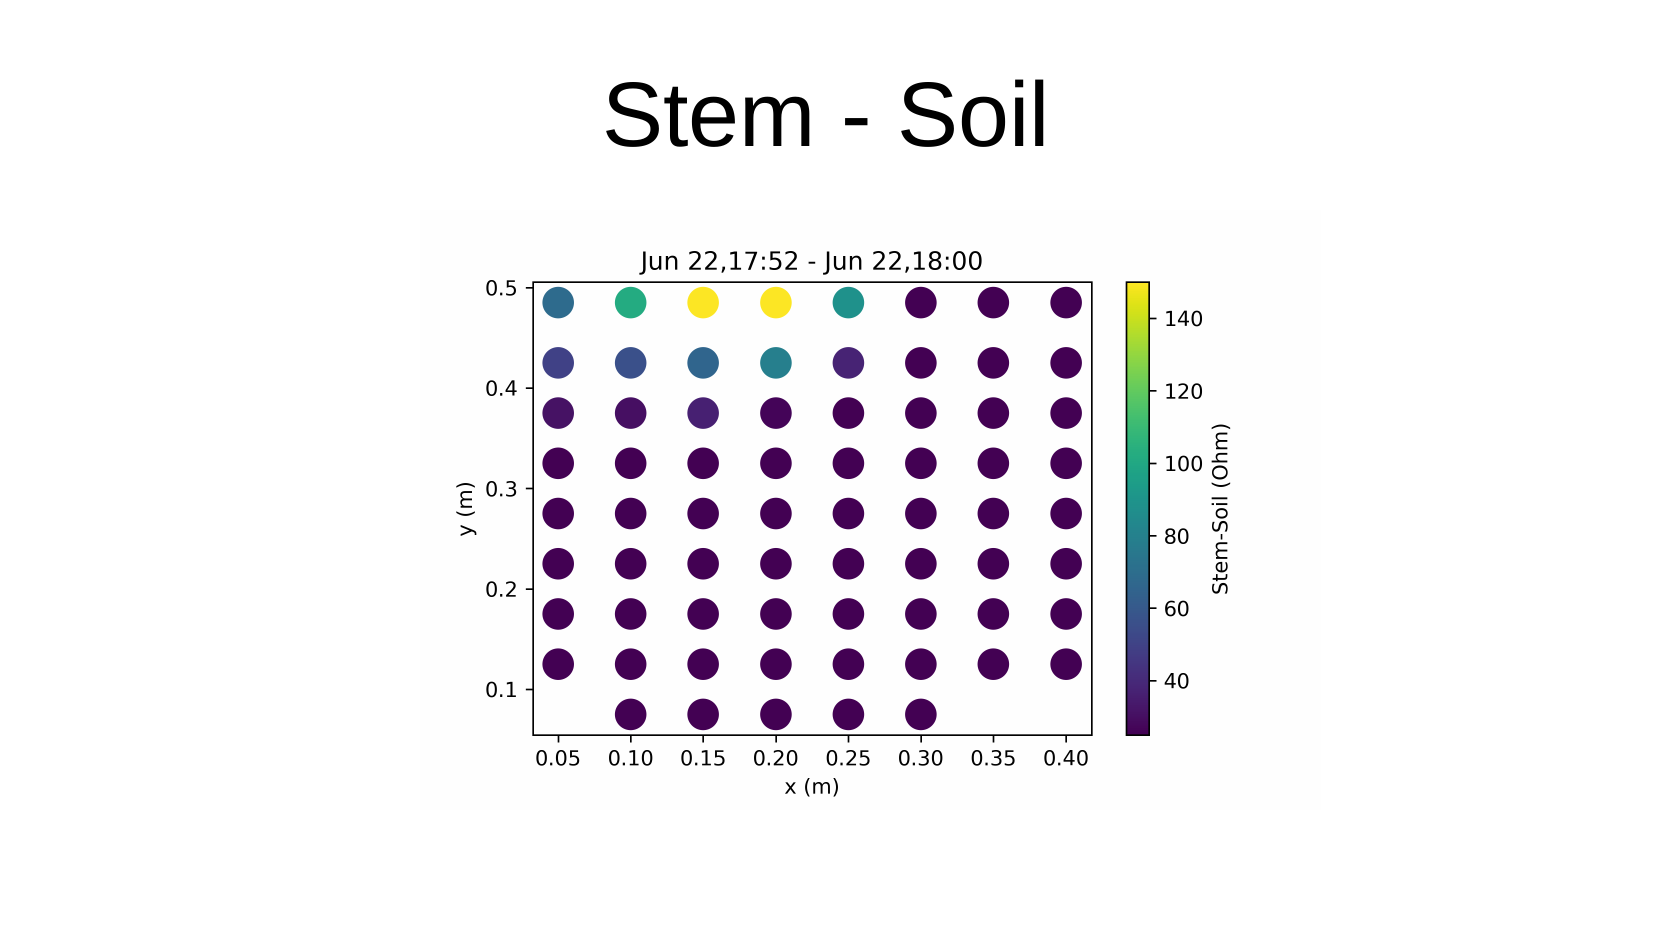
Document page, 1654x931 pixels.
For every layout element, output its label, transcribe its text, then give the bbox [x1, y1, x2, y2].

picture [420, 210, 1321, 811]
title Stem - Soil [82, 37, 1571, 193]
